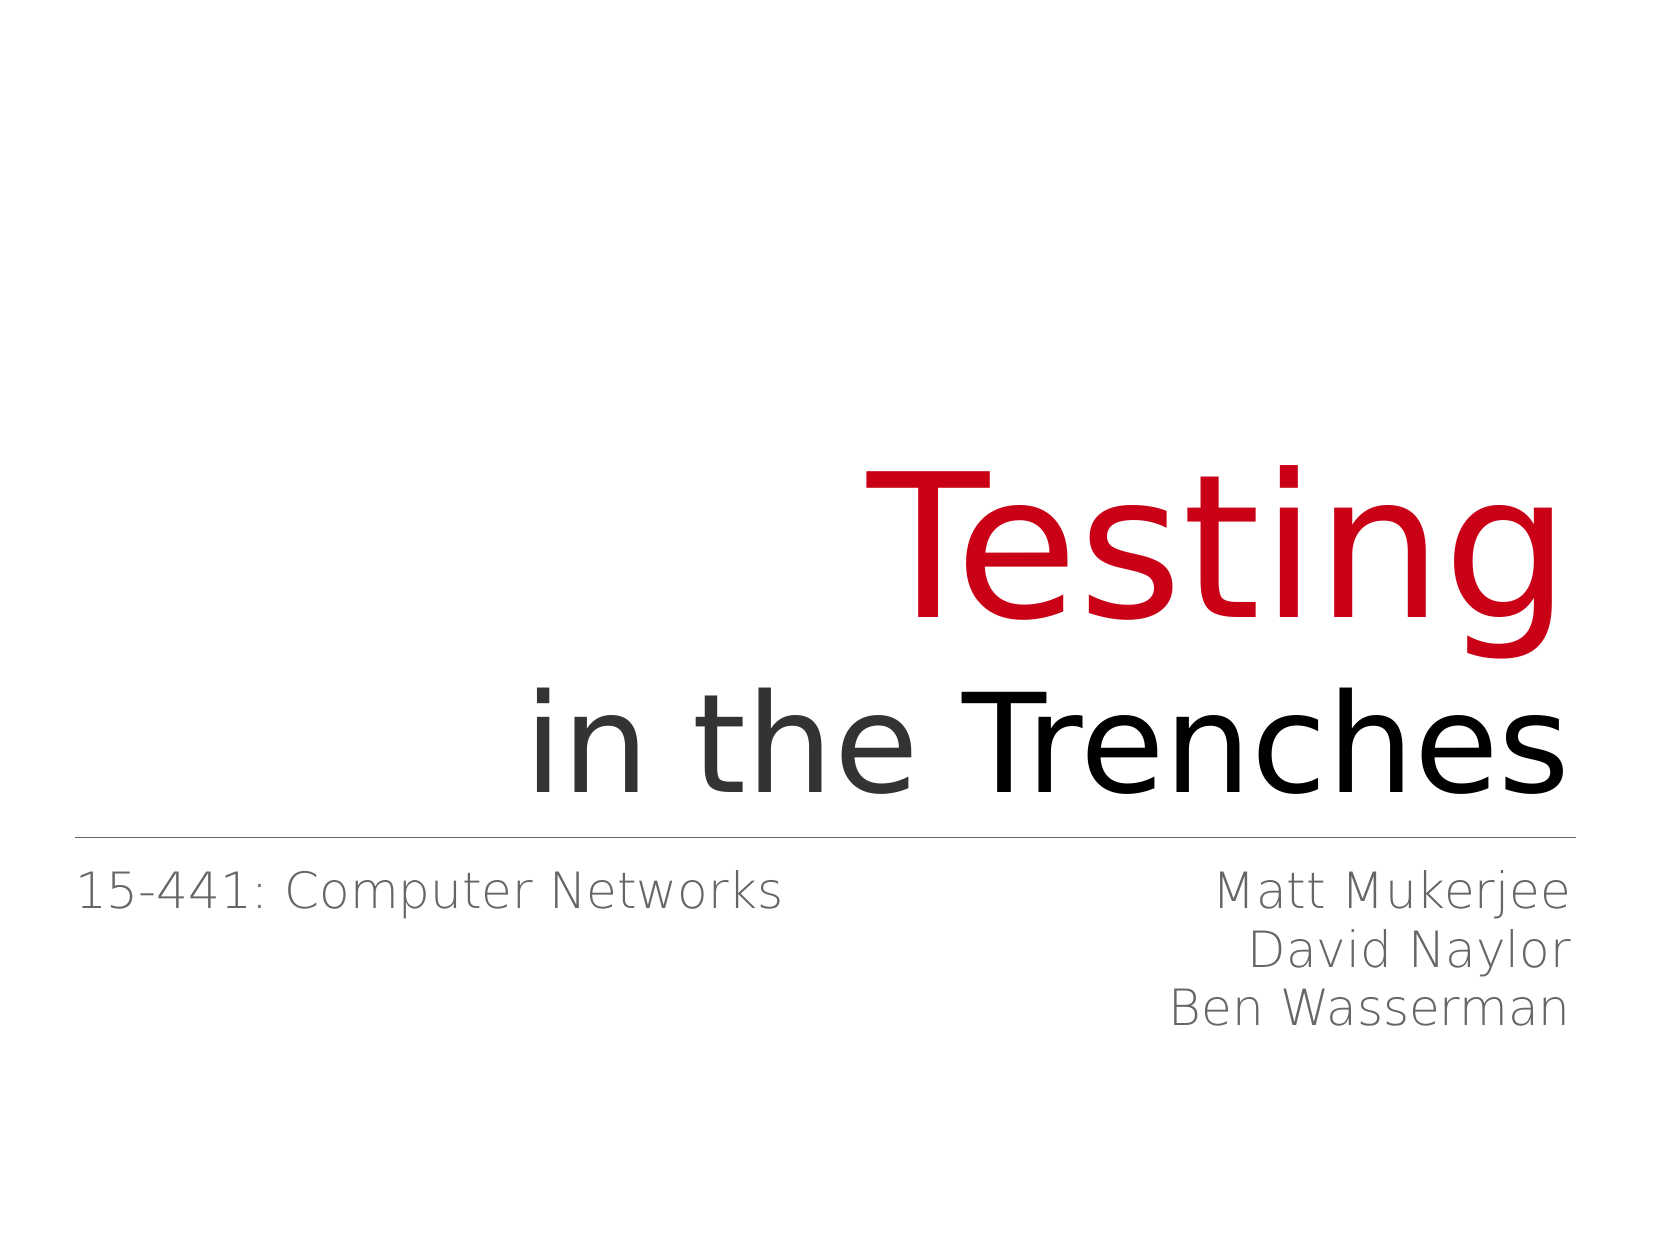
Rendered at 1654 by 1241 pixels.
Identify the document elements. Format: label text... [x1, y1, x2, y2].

subtitle Testing in the Trenches [75, 73, 1571, 826]
text_box Matt Mukerjee David Naylor Ben Wasserman [826, 862, 1571, 1170]
text_box 15-441: Computer Networks [75, 862, 826, 1170]
